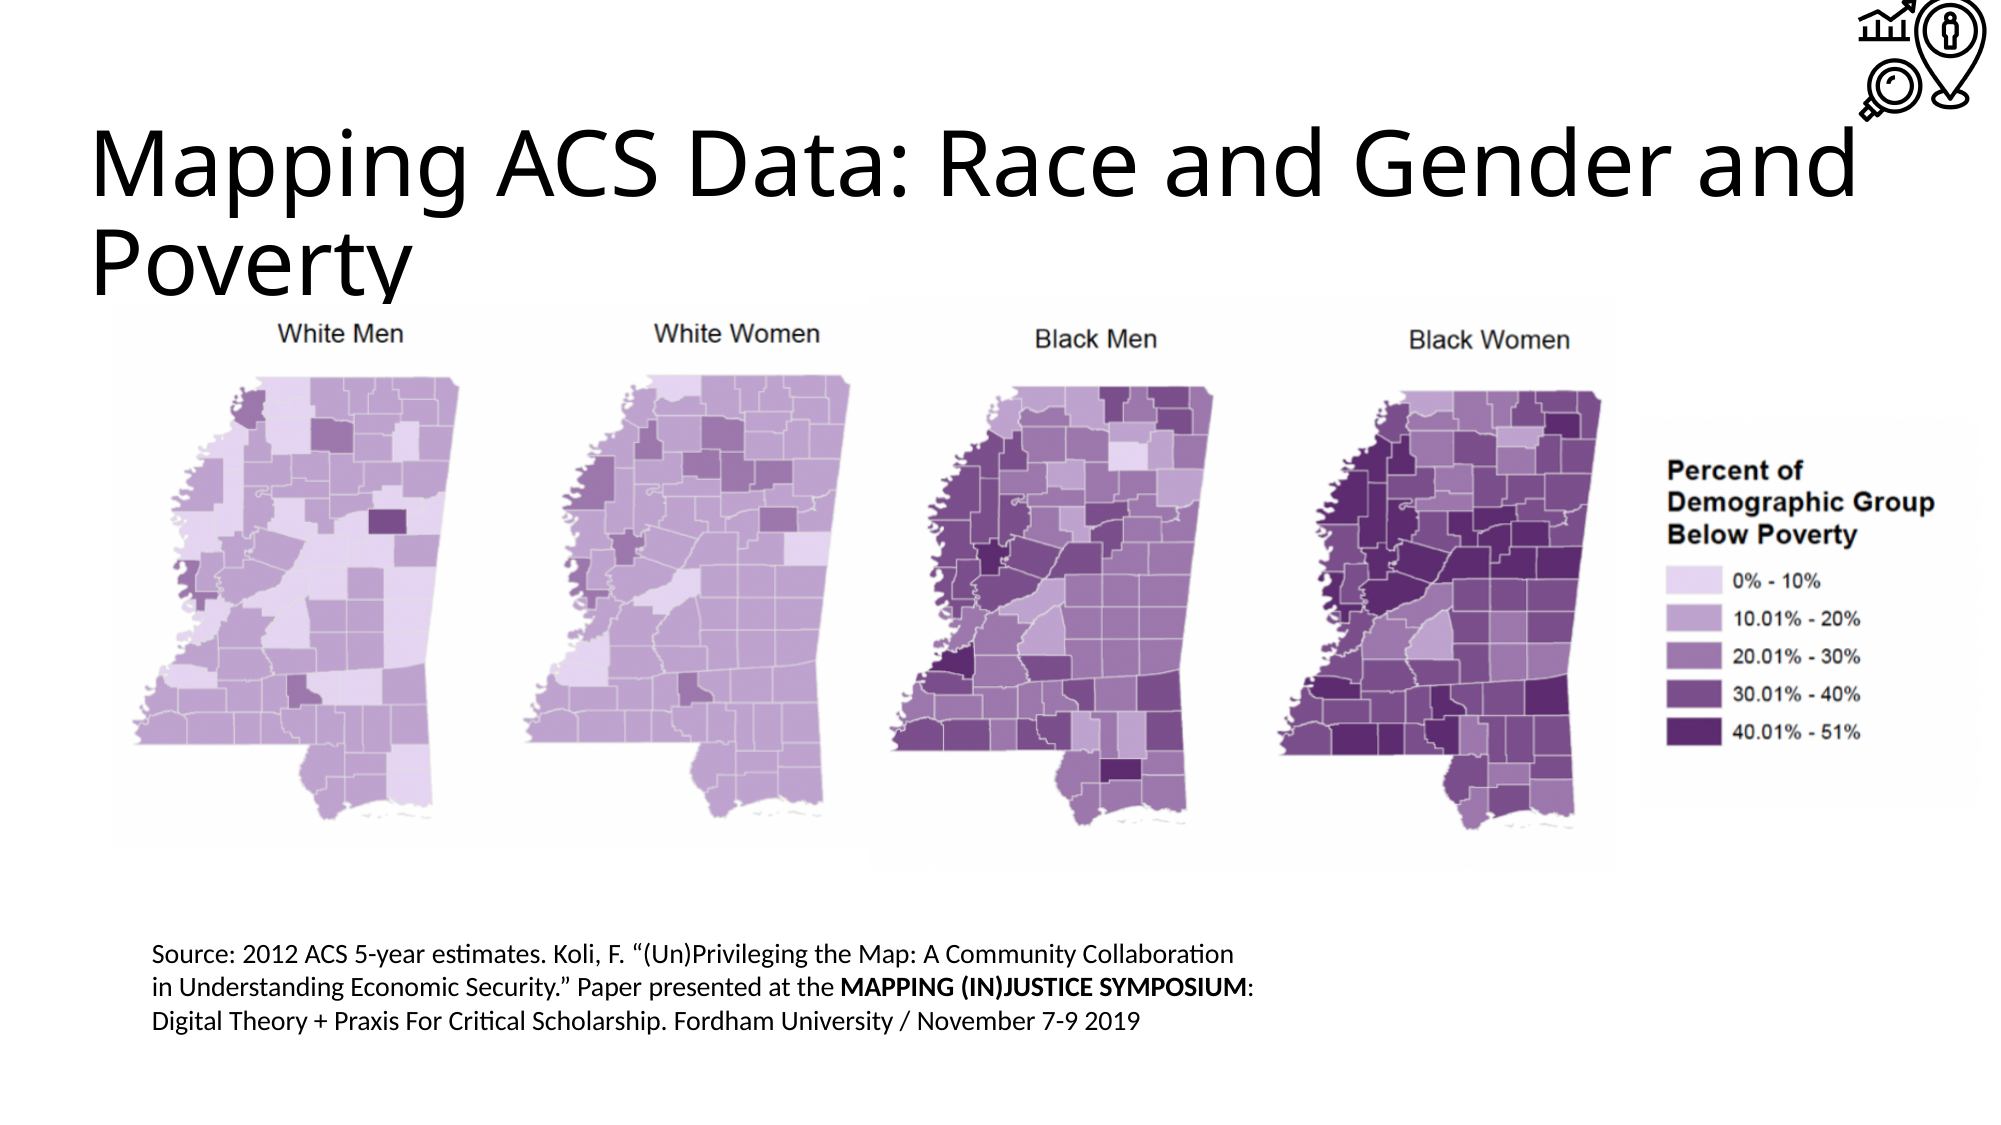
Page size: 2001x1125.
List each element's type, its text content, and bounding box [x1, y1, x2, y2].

picture [1843, 0, 2000, 127]
text_box Source: 2012 ACS 5-year estimates. Koli, F. “(Un)Privileging the Map: A Community Collaboration in Understanding Economic Security.” Paper presented at the MAPPING (IN)JUSTICE SYMPOSIUM: Digital Theory + Praxis For Critical Scholarship. Fordham University / November 7-9 2019 [131, 915, 1281, 1091]
picture [1640, 418, 1982, 807]
picture [112, 295, 1617, 870]
title Mapping ACS Data: Race and Gender and Poverty [68, 97, 1932, 223]
